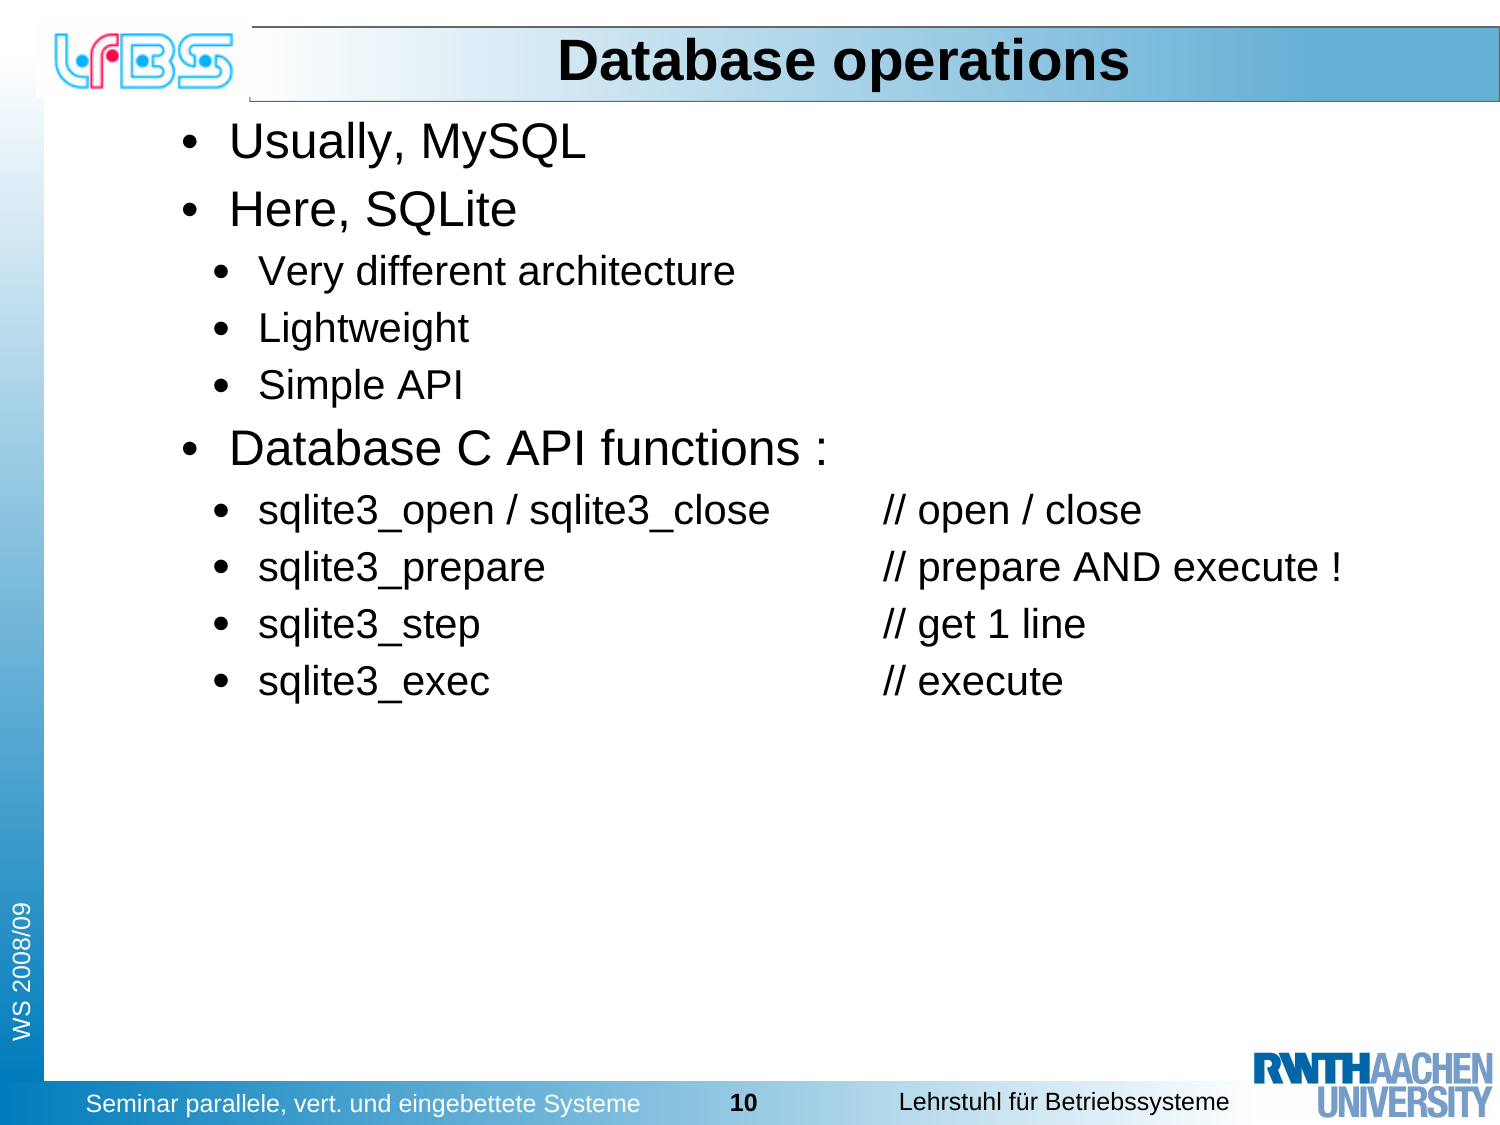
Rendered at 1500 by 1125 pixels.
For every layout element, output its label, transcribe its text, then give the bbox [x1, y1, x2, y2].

picture [1254, 1052, 1493, 1118]
list Usually, MySQL Here, SQLite Very different architecture Lightweight Simple API Database C API functions : sqlite3_open / sqlite3_close // open / close sqlite3_prepare // prepare AND execute ! sqlite3_step // get 1 line sqlite3_exec // execute [133, 113, 1459, 1071]
picture [36, 18, 242, 97]
title Database operations [242, 0, 1447, 113]
